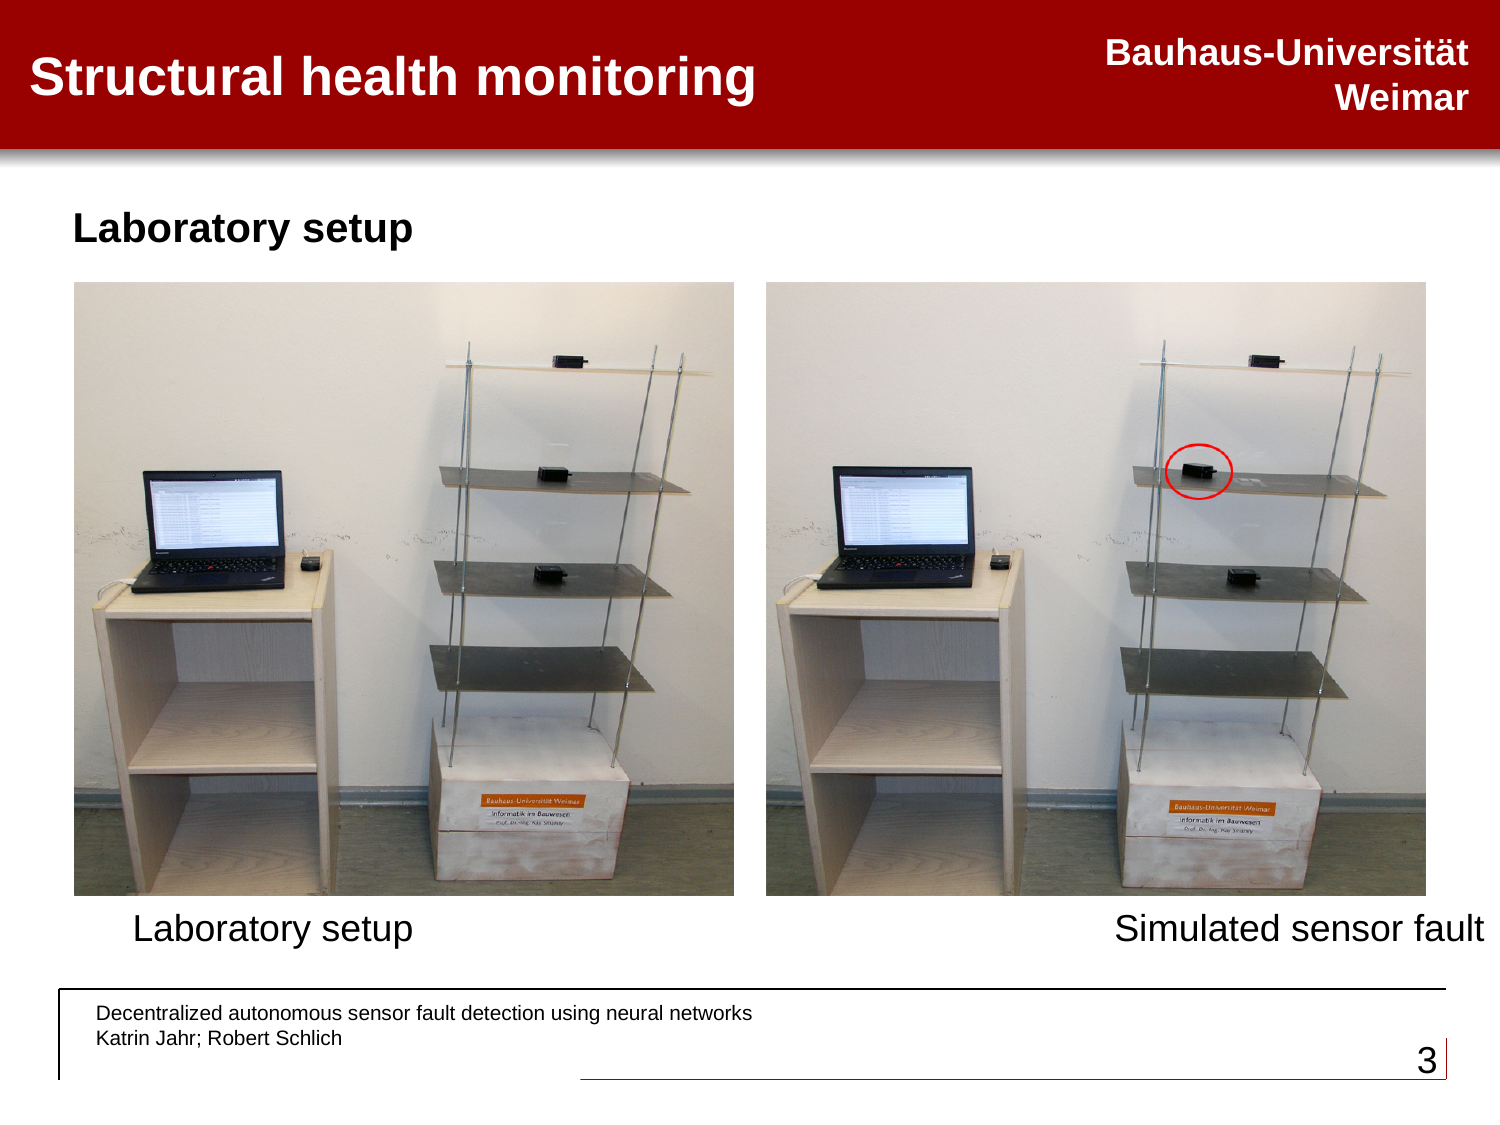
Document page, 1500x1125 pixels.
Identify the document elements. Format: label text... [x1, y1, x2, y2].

text_box Structural health monitoring [29, 0, 1103, 153]
picture [74, 282, 734, 896]
picture [766, 282, 1426, 896]
text_box Laboratory setup Simulated sensor fault [57, 896, 1500, 953]
text_box Laboratory setup [57, 193, 1500, 255]
